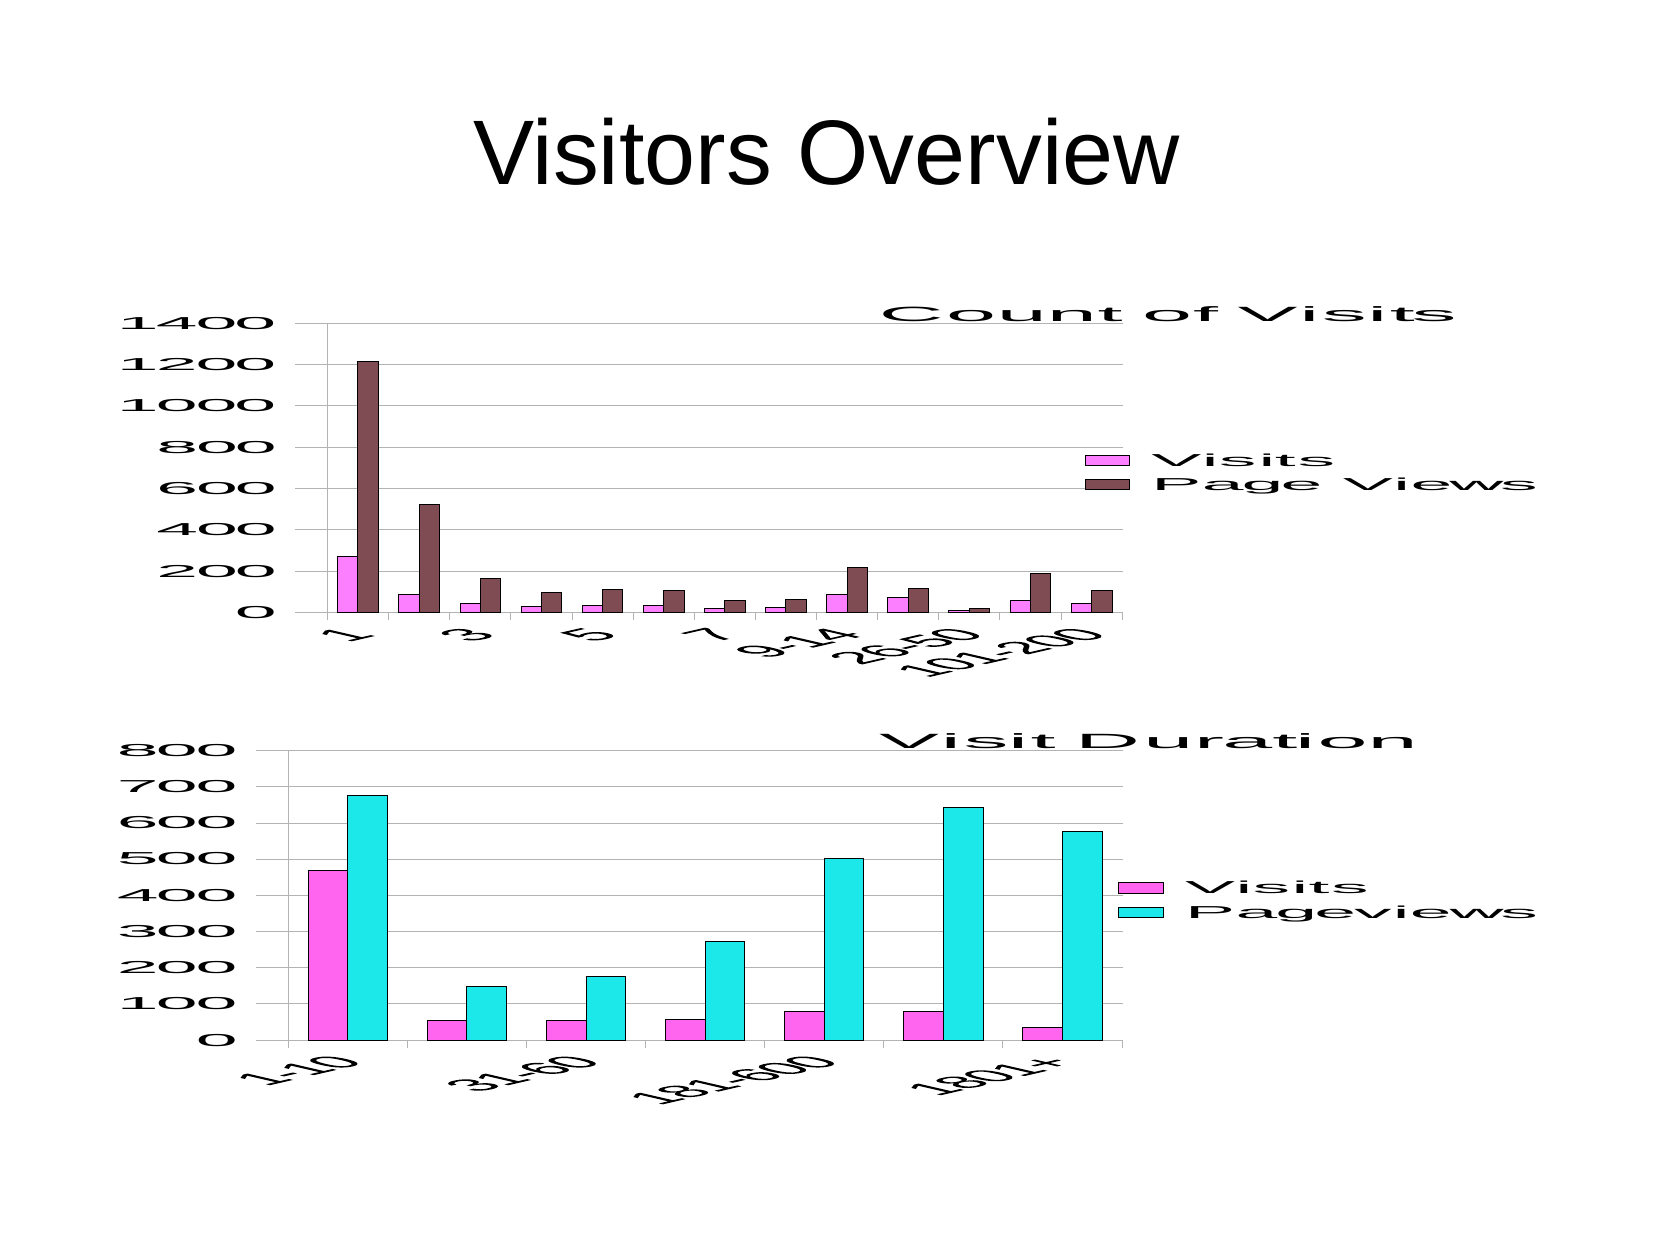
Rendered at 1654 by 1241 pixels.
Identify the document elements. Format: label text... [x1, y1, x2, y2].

chart [82, 290, 1571, 681]
title Visitors Overview [82, 49, 1571, 257]
chart [82, 717, 1571, 1109]
